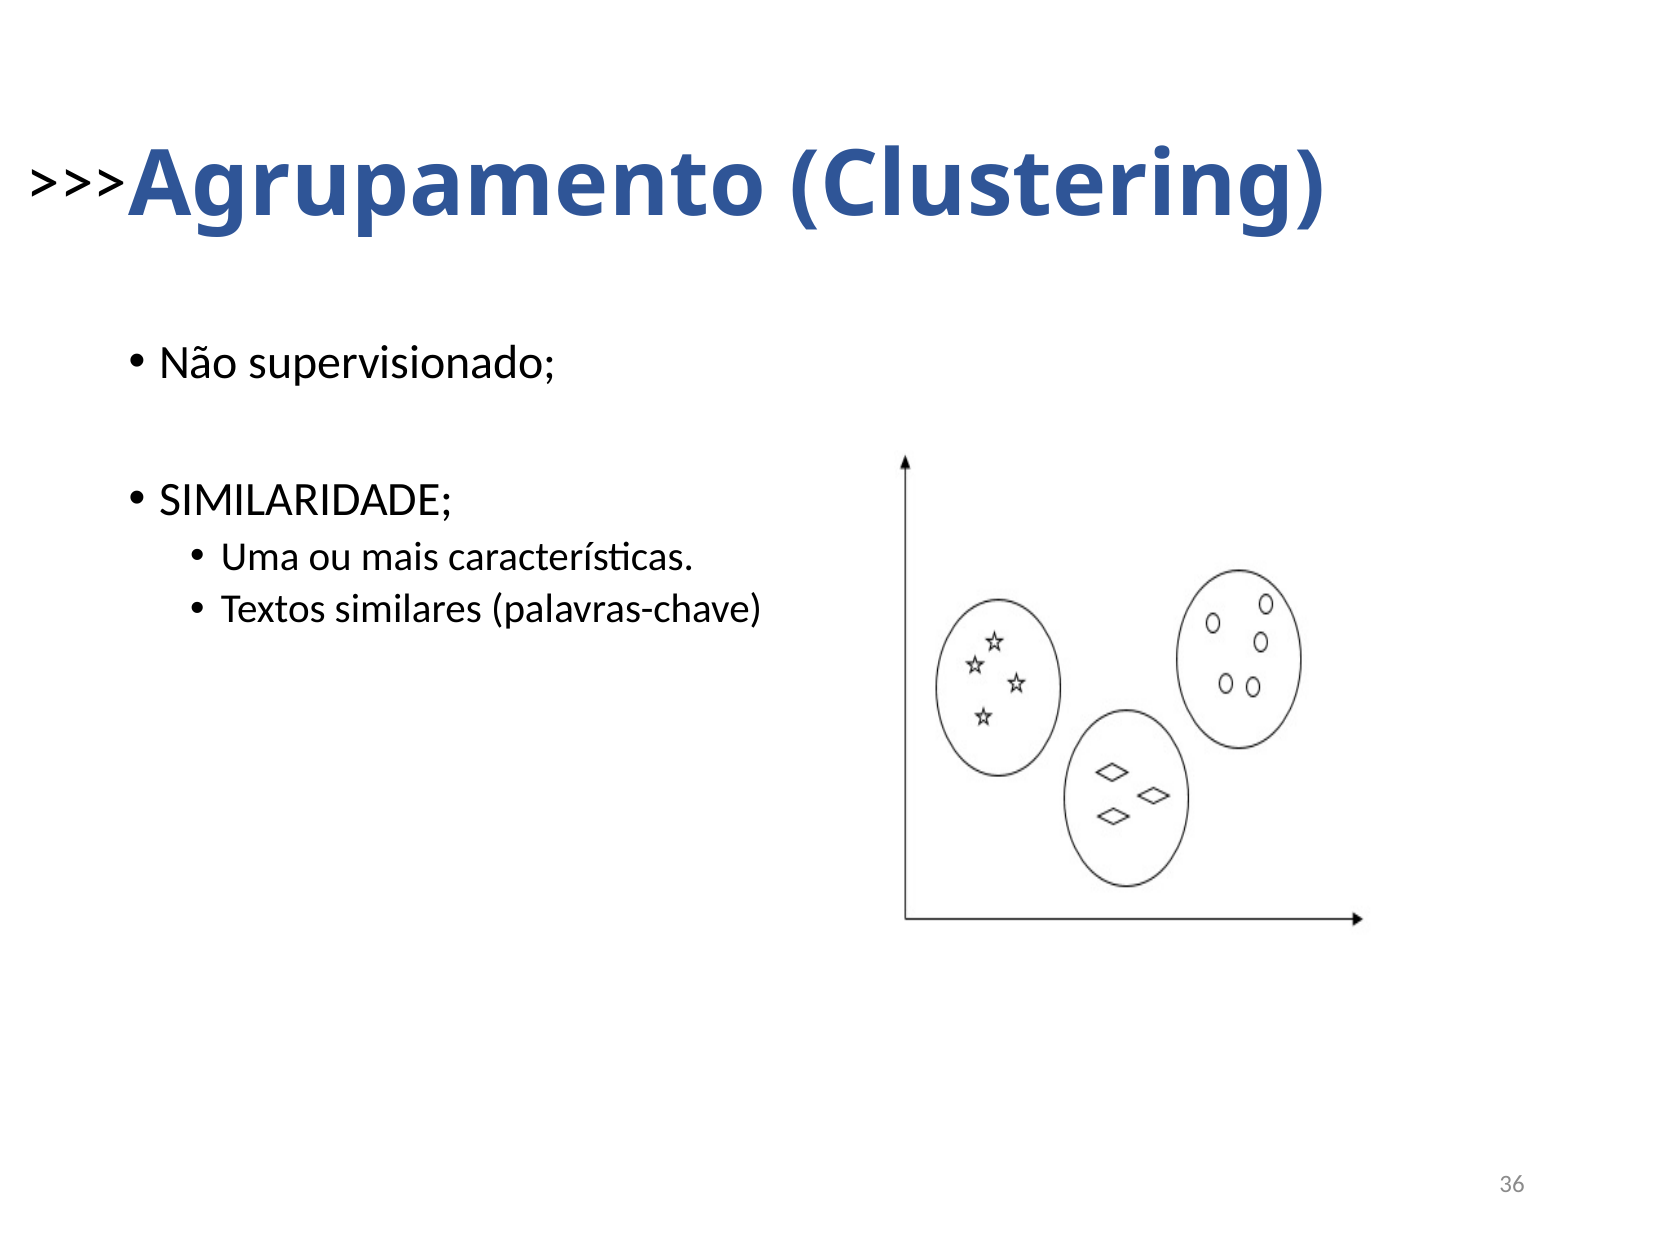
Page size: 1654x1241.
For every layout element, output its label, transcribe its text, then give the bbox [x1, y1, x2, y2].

slide_number 18 [1167, 1149, 1540, 1216]
picture [884, 437, 1387, 953]
list Não supervisionado; SIMILARIDADE; Uma ou mais características. Textos similares (palavras-chave) [113, 330, 1540, 1117]
title Agrupamento (Clustering) [113, 65, 1540, 306]
